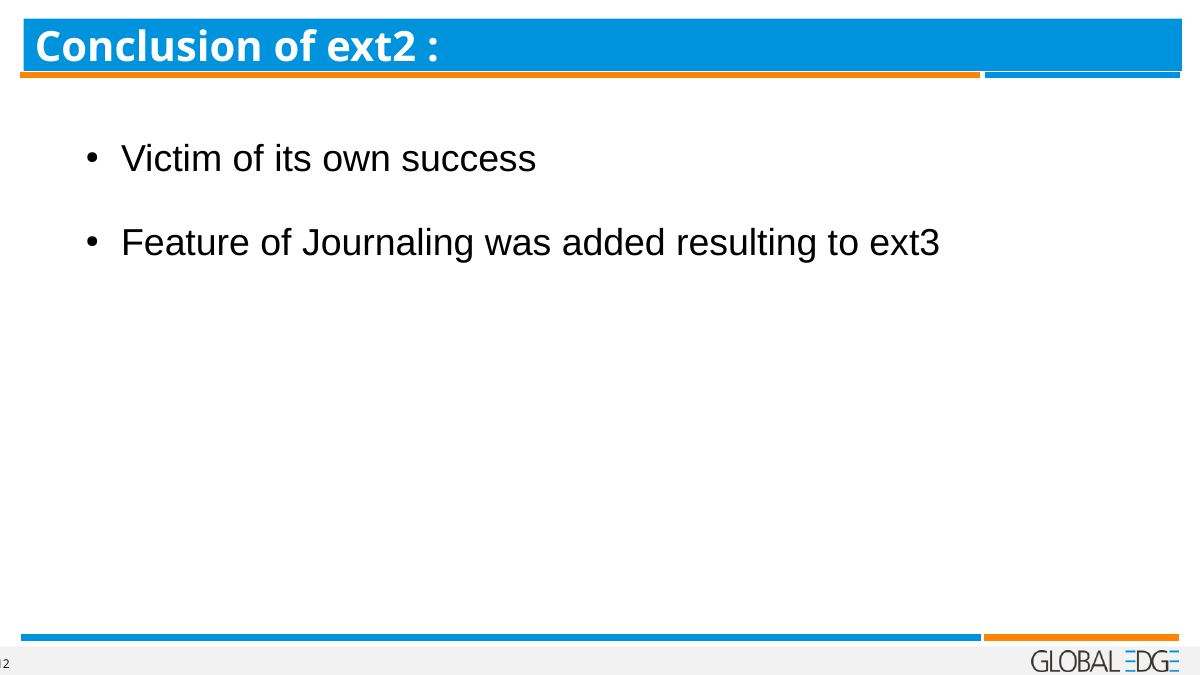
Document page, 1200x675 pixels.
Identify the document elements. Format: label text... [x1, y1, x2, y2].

picture [1031, 650, 1179, 672]
title Conclusion of ext2 : [23, 18, 1182, 71]
text_box Victim of its own success Feature of Journaling was added resulting to ext3 [70, 129, 956, 271]
